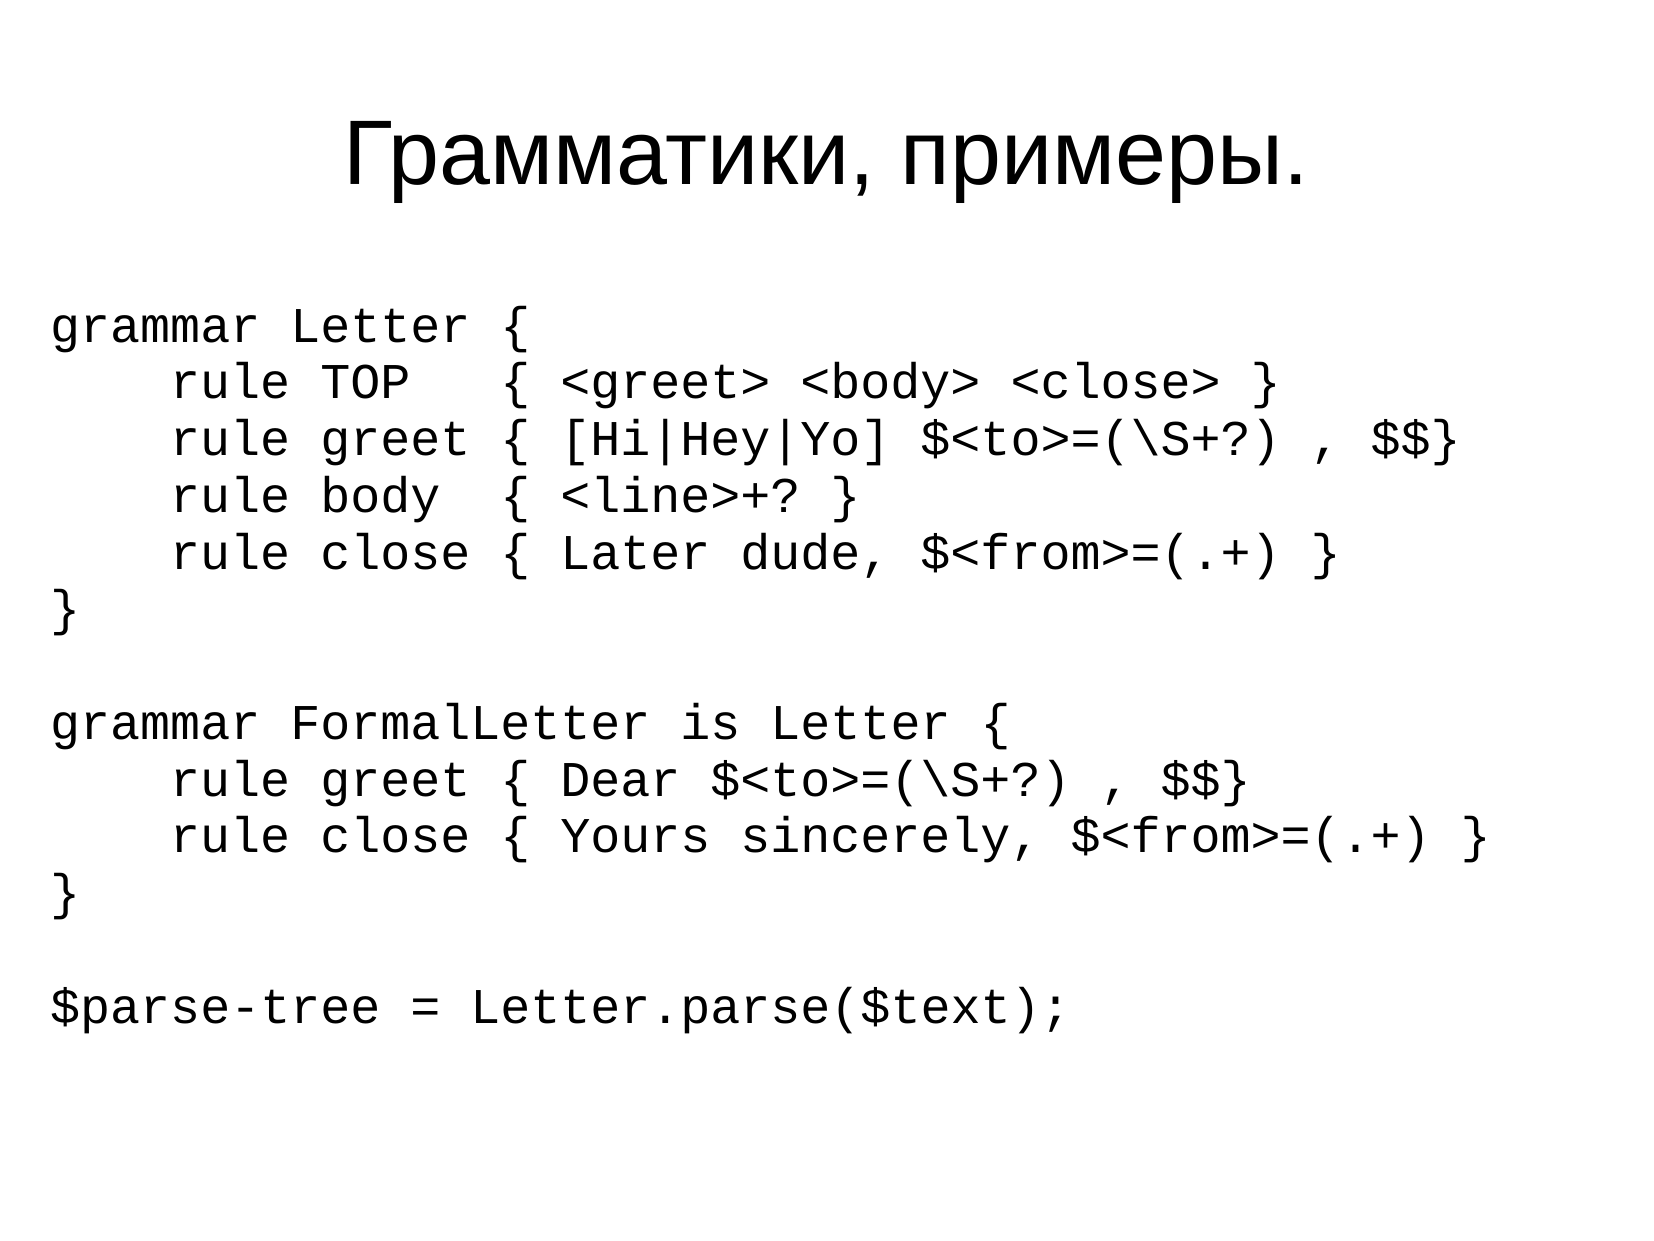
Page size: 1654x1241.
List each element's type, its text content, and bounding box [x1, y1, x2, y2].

title Грамматики, примеры. [82, 49, 1571, 236]
text_box grammar Letter { rule TOP { <greet> <body> <close> } rule greet { [Hi|Hey|Yo] $<to>=(\S+?) , $$} rule body { <line>+? } rule close { Later dude, $<from>=(.+) } } grammar FormalLetter is Letter { rule greet { Dear $<to>=(\S+?) , $$} rule close { Yours sincerely, $<from>=(.+) } } $parse-tree = Letter.parse($text); [35, 236, 1630, 1217]
